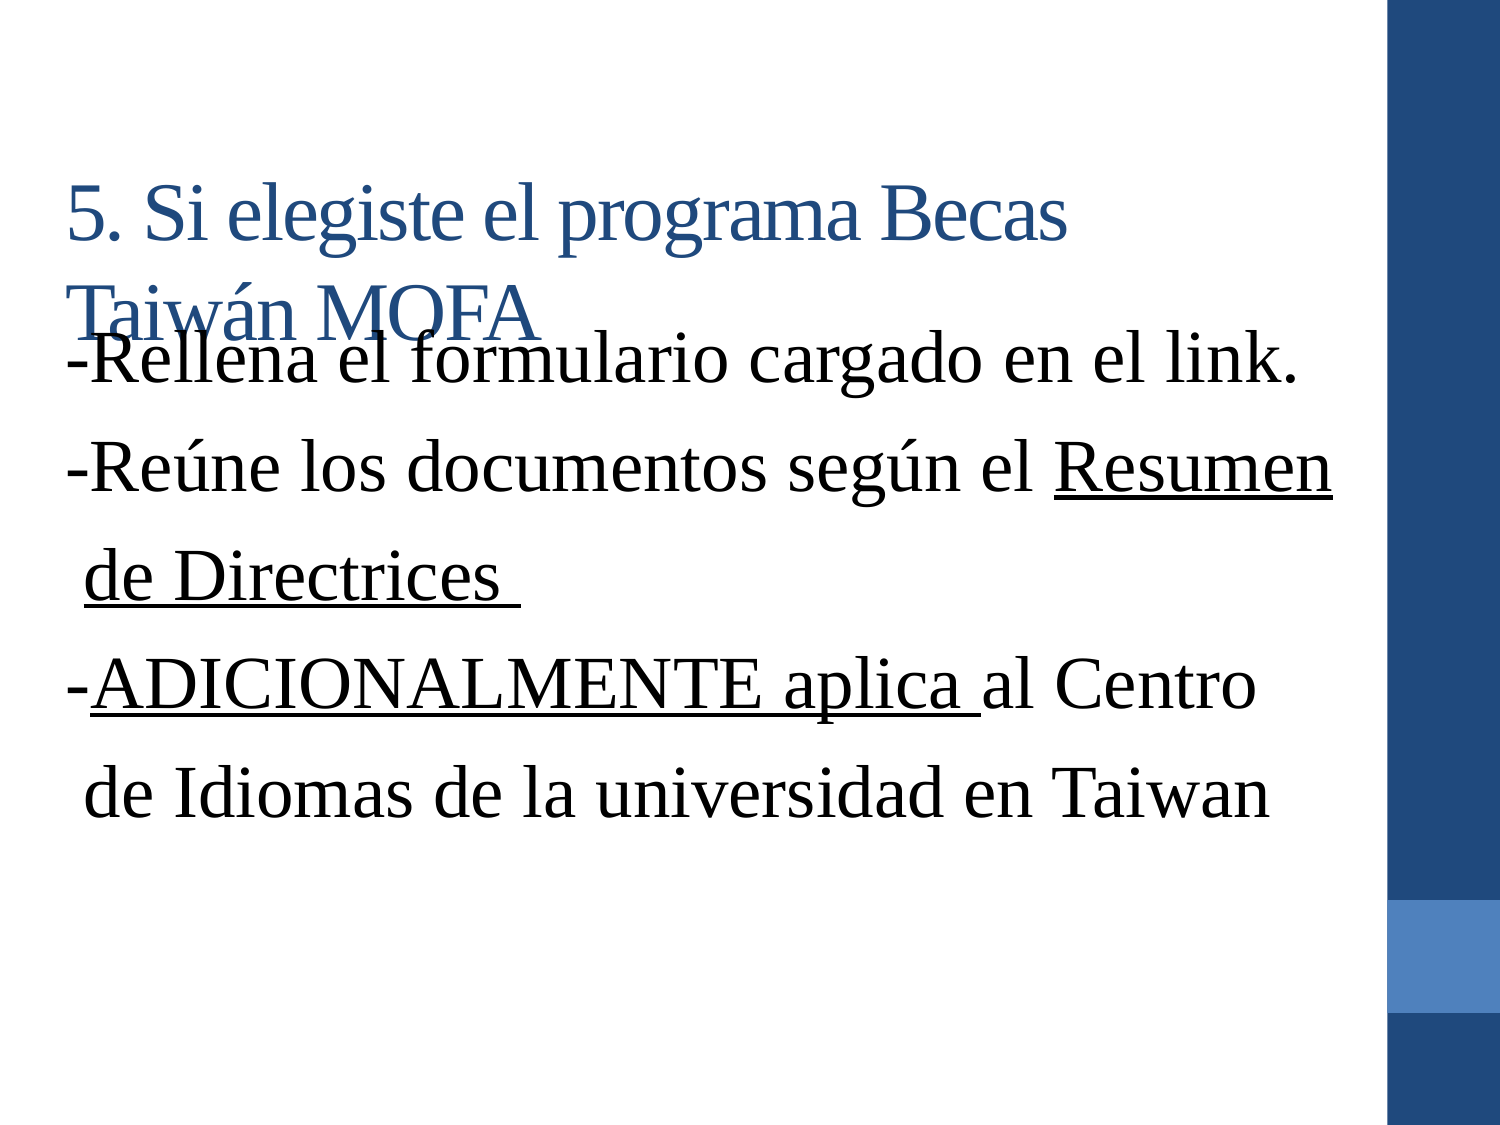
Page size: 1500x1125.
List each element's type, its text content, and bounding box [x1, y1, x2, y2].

title 5. Si elegiste el programa Becas Taiwán MOFA [50, 149, 1463, 225]
list -Rellena el formulario cargado en el link. -Reúne los documentos según el Resumen de Directrices -ADICIONALMENTE aplica al Centro de Idiomas de la universidad en Taiwan [50, 299, 1363, 1005]
